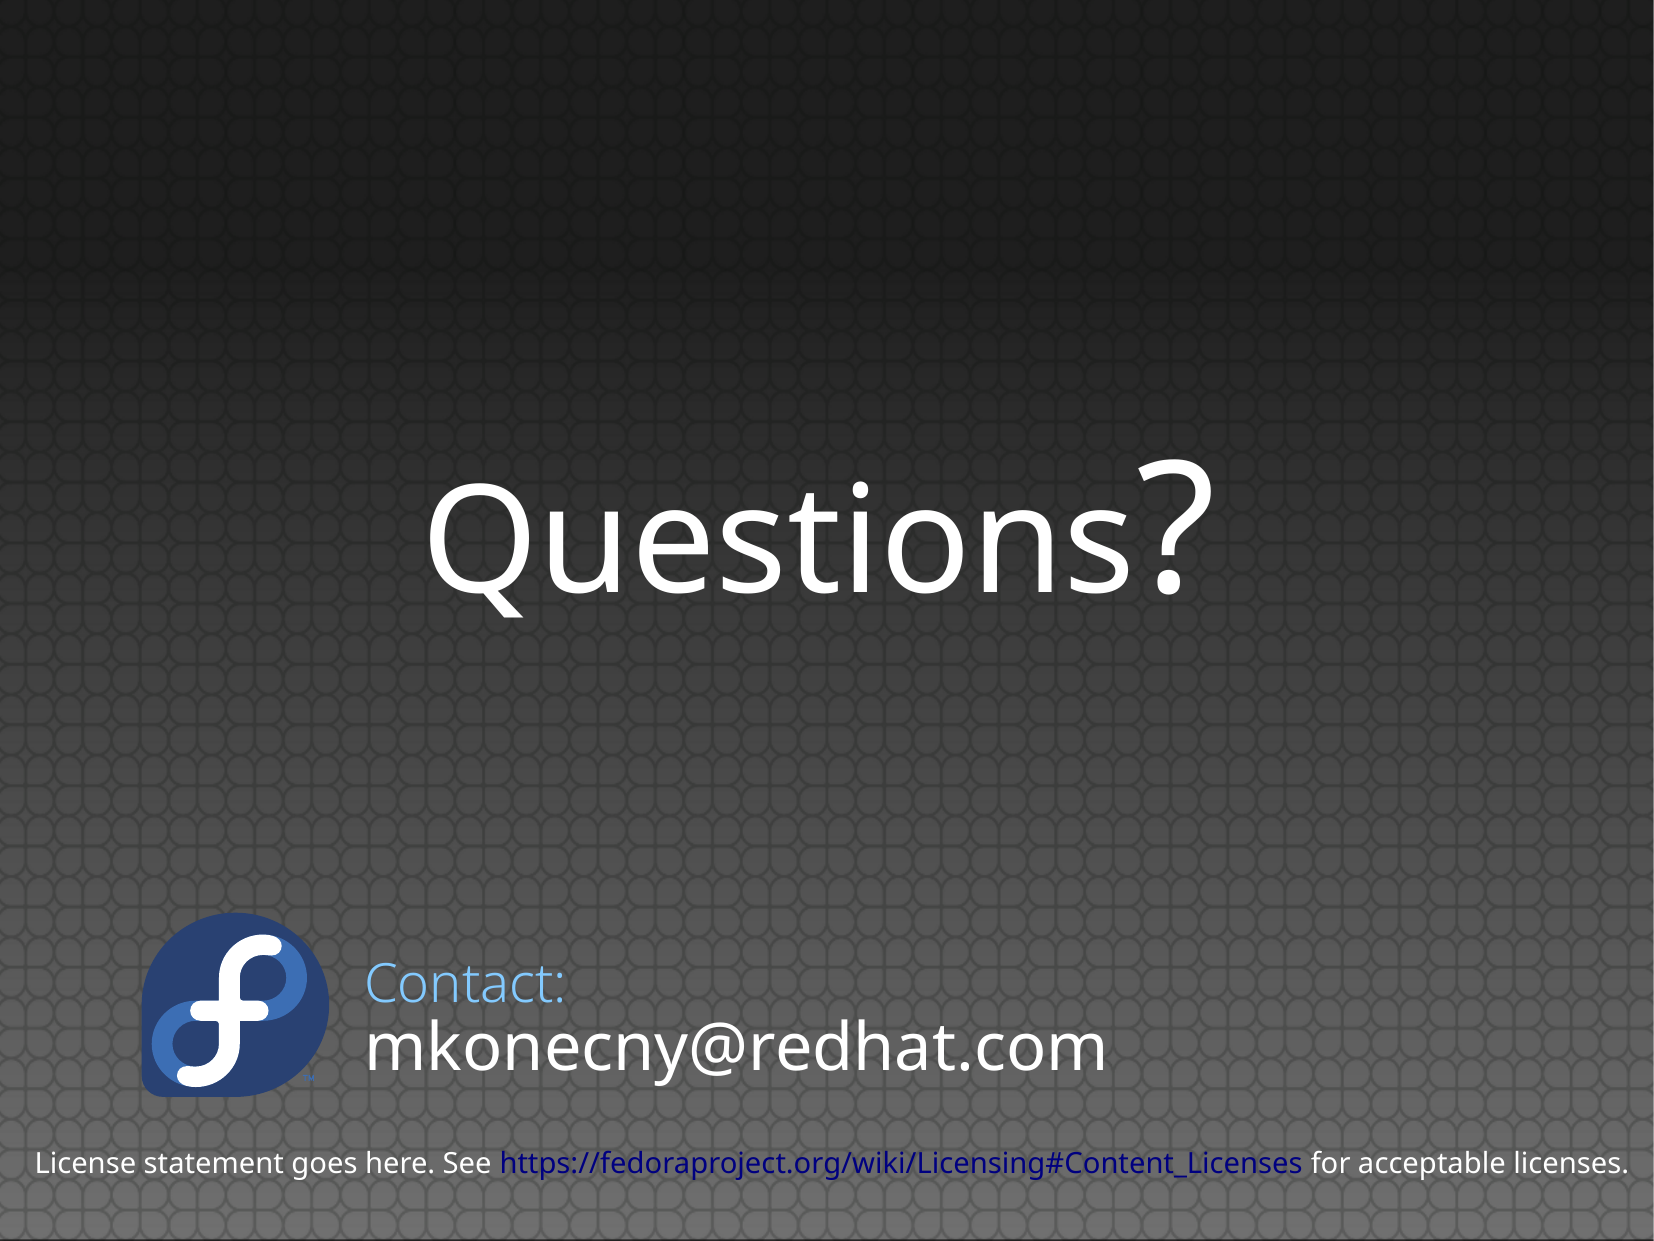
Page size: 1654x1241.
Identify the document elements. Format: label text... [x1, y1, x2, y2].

text_box Contact: [349, 937, 703, 1013]
text_box License statement goes here. See https://fedoraproject.org/wiki/Licensing#Content_Licenses for acceptable licenses. [52, 1135, 1612, 1219]
picture [0, 0, 1654, 1241]
text_box mkonecny@redhat.com [349, 992, 1455, 1082]
title Questions? [30, 418, 1606, 624]
